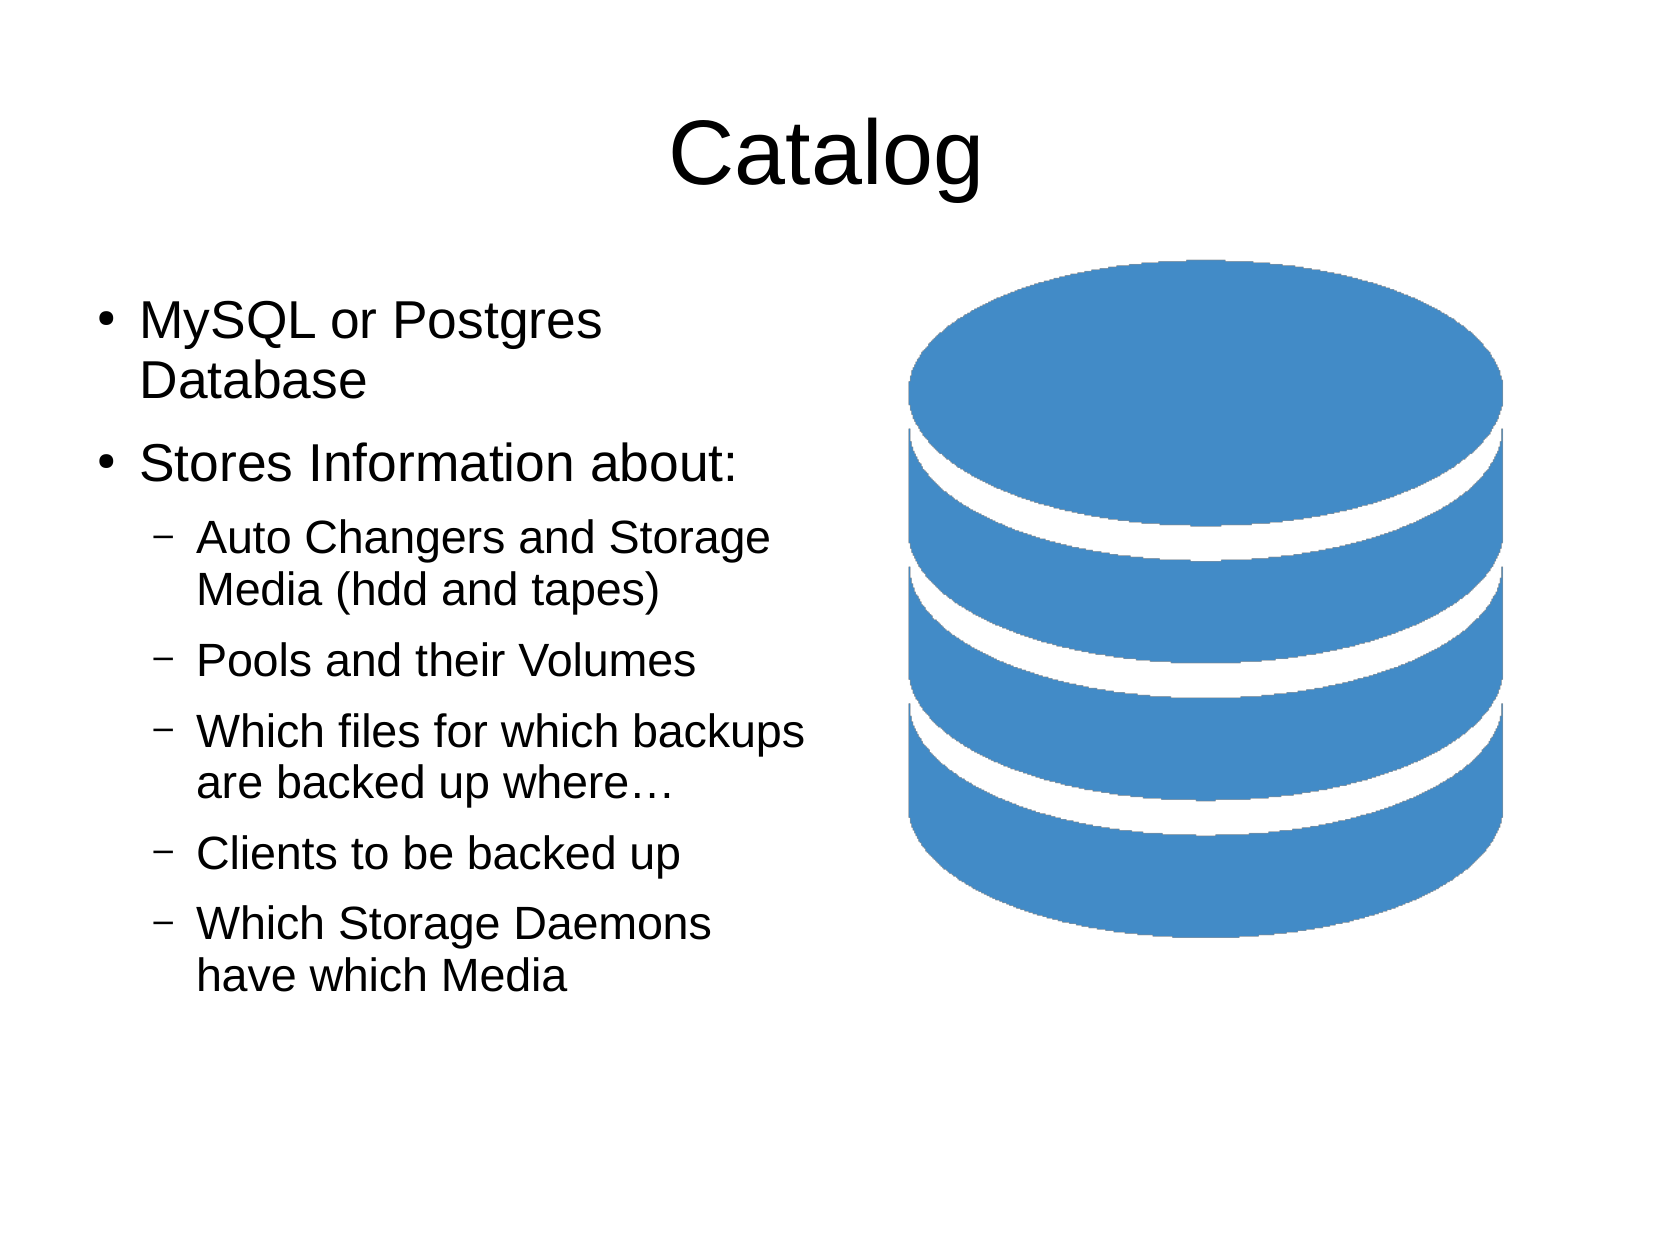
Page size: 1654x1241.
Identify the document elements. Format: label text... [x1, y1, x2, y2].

list MySQL or Postgres Database Stores Information about: Auto Changers and Storage Media (hdd and tapes) Pools and their Volumes Which files for which backups are backed up where… Clients to be backed up Which Storage Daemons have which Media [82, 290, 809, 1010]
picture [849, 256, 1563, 970]
title Catalog [82, 49, 1571, 257]
